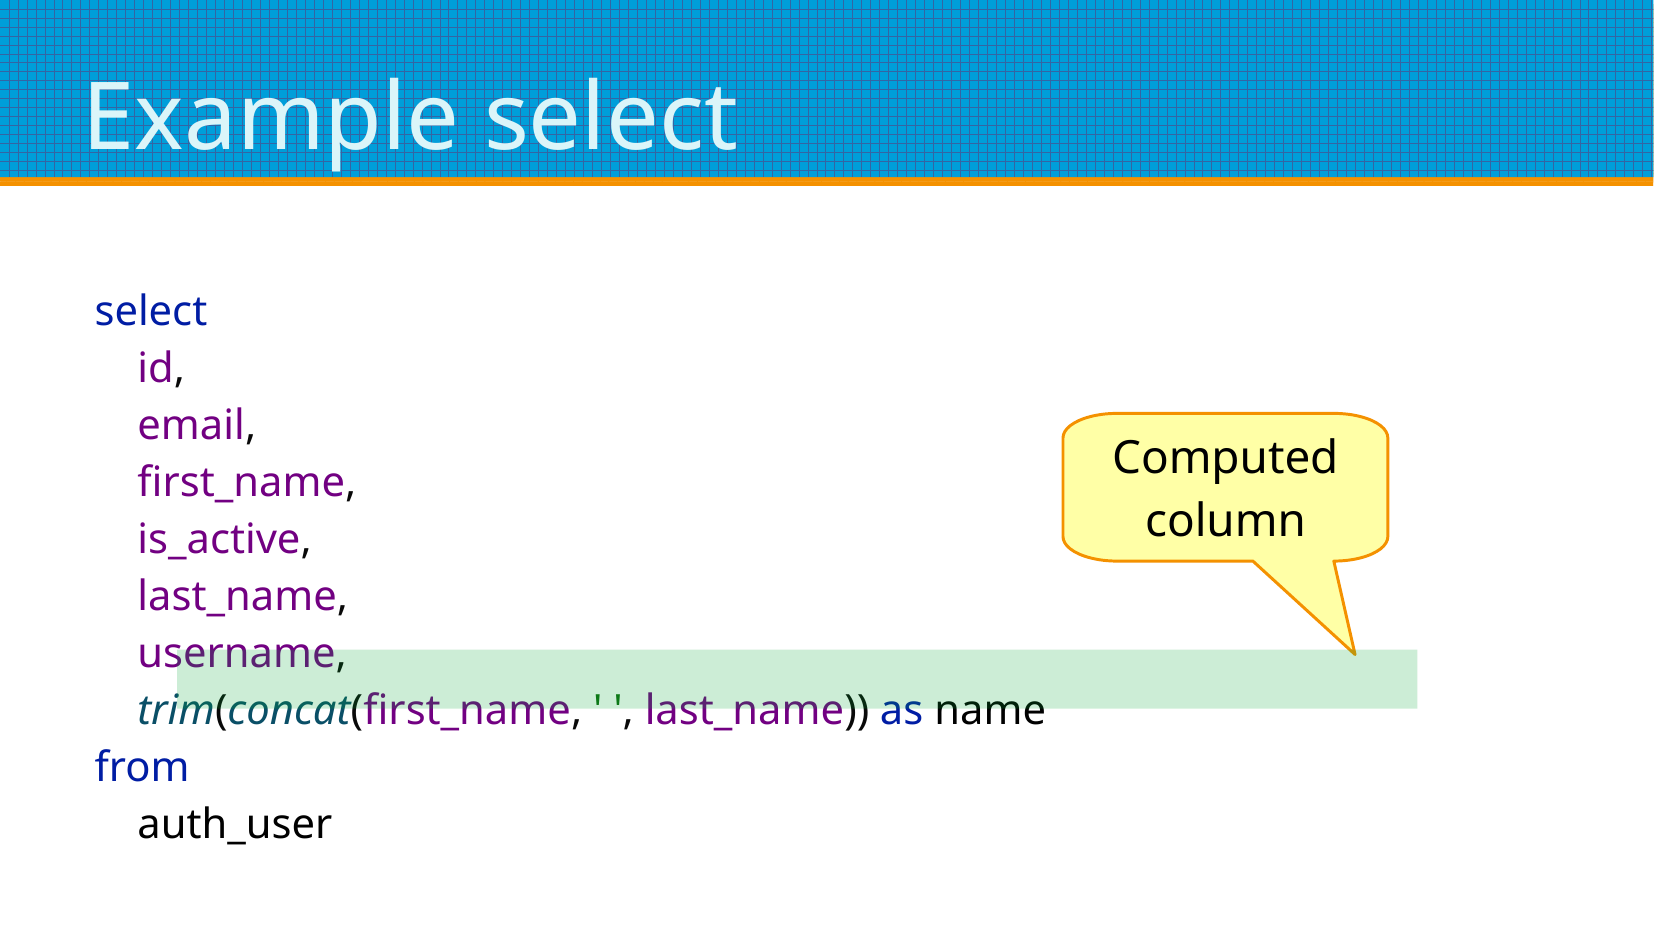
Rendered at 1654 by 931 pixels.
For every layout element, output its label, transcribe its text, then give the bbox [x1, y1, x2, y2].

text_box Computed column [1062, 413, 1388, 649]
title Example select [82, 14, 1571, 178]
text_box select id, email, first_name, is_active, last_name, username, trim(concat(first_name, ' ', last_name)) as name from auth_user [88, 252, 1506, 879]
text_box [177, 649, 1418, 709]
